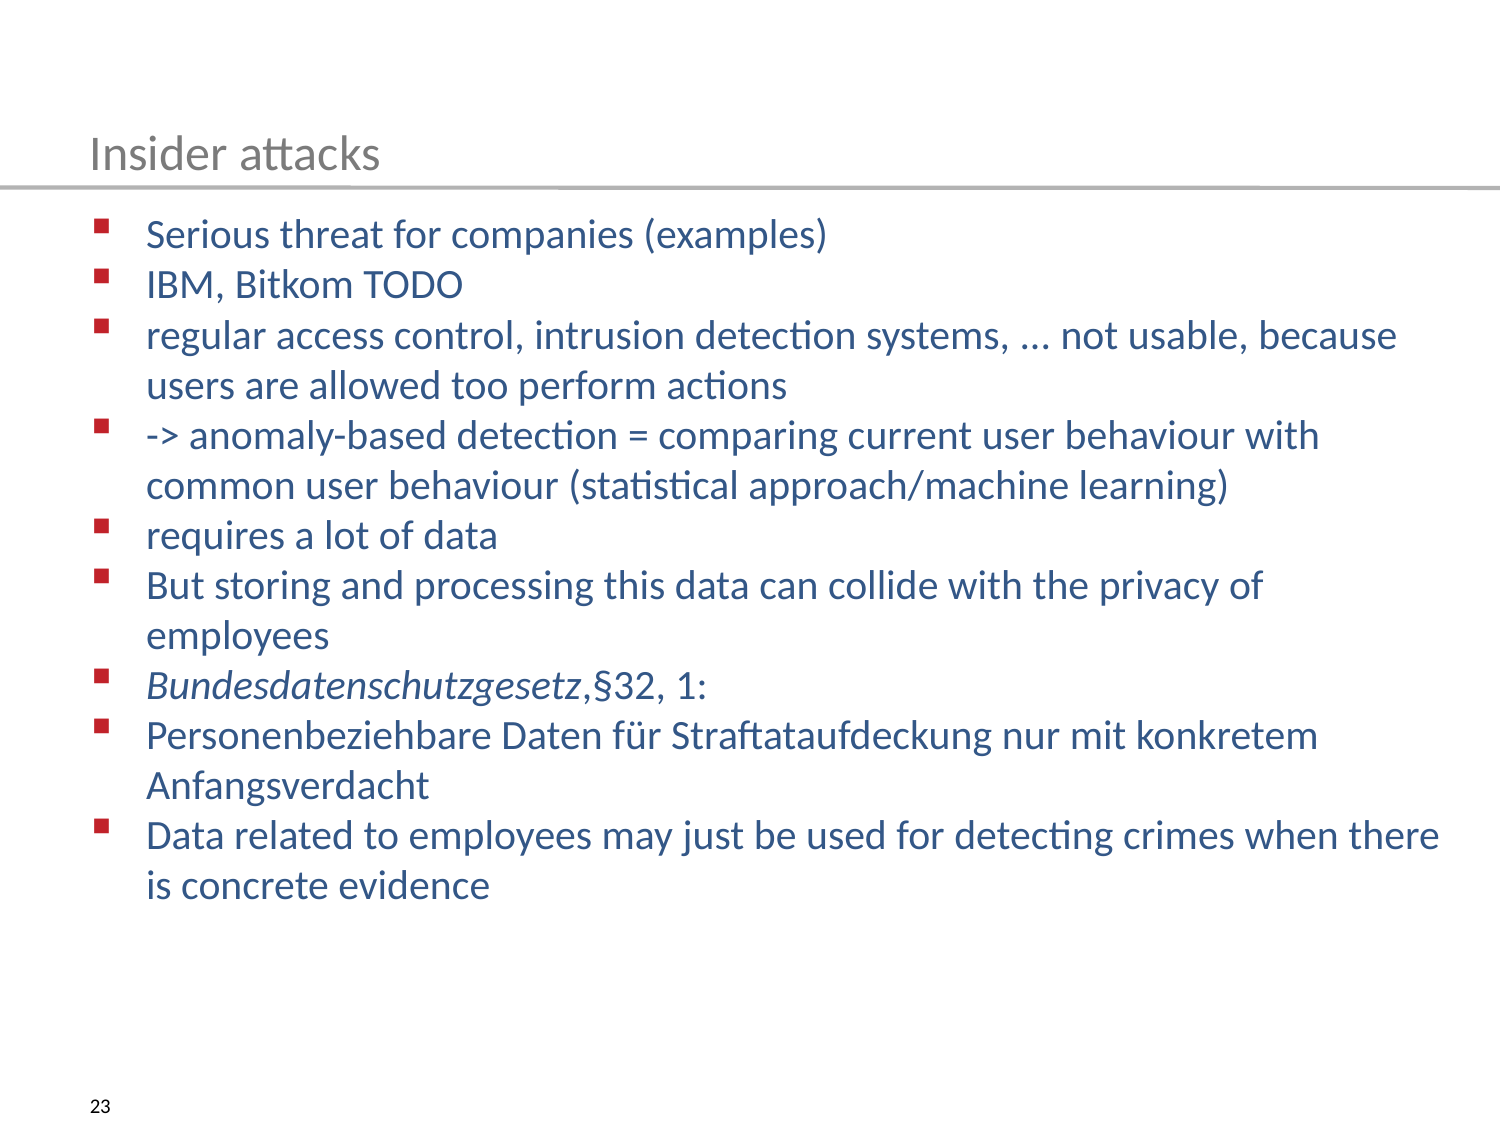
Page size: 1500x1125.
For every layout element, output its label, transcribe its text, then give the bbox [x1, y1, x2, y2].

text_box Insider attacks [75, 19, 1463, 188]
text_box Serious threat for companies (examples) IBM, Bitkom TODO regular access control, intrusion detection systems, ... not usable, because users are allowed too perform actions -> anomaly-based detection = comparing current user behaviour with common user behaviour (statistical approach/machine learning) requires a lot of data But storing and processing this data can collide with the privacy of employees Bundesdatenschutzgesetz,§32, 1: Personenbeziehbare Daten für Straftataufdeckung nur mit konkretem Anfangsverdacht Data related to employees may just be used for detecting crimes when there is concrete evidence [75, 199, 1463, 1100]
